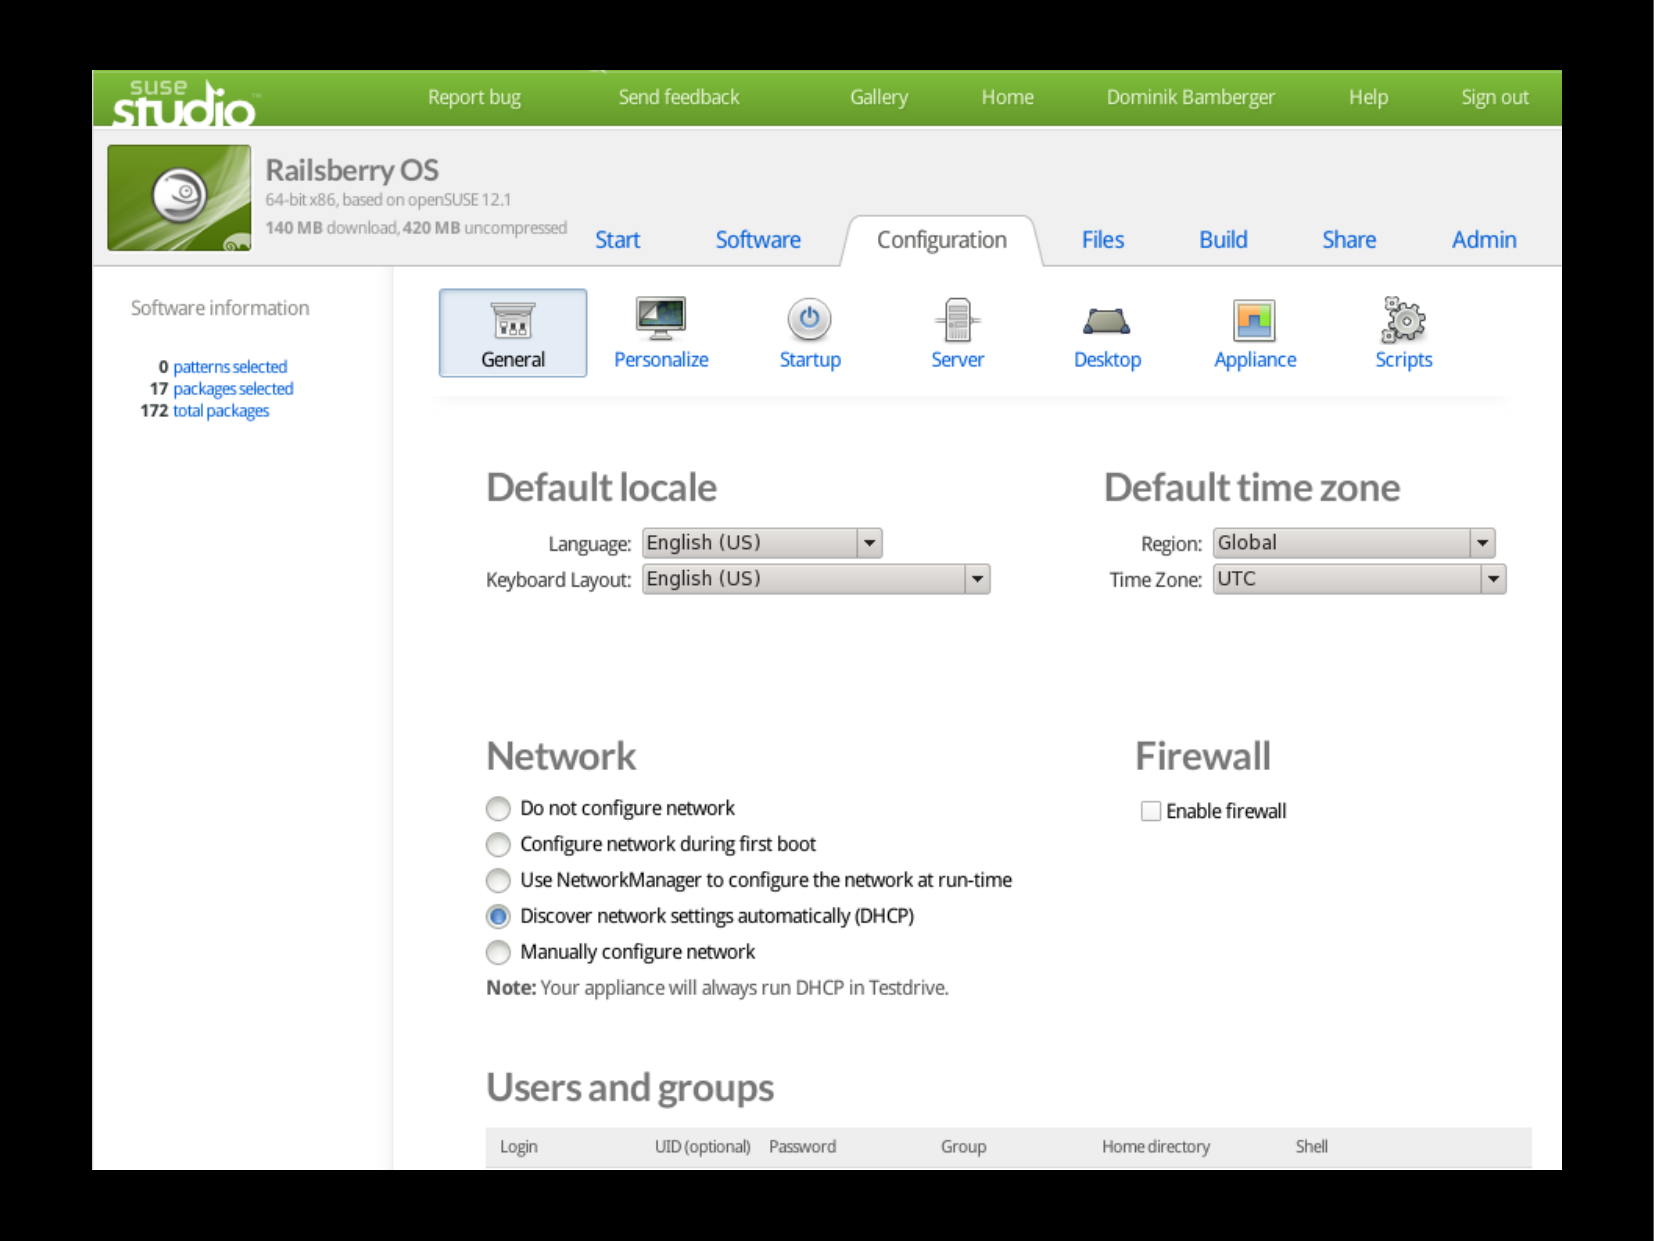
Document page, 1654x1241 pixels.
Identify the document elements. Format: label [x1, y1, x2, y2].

picture [92, 70, 1562, 1171]
